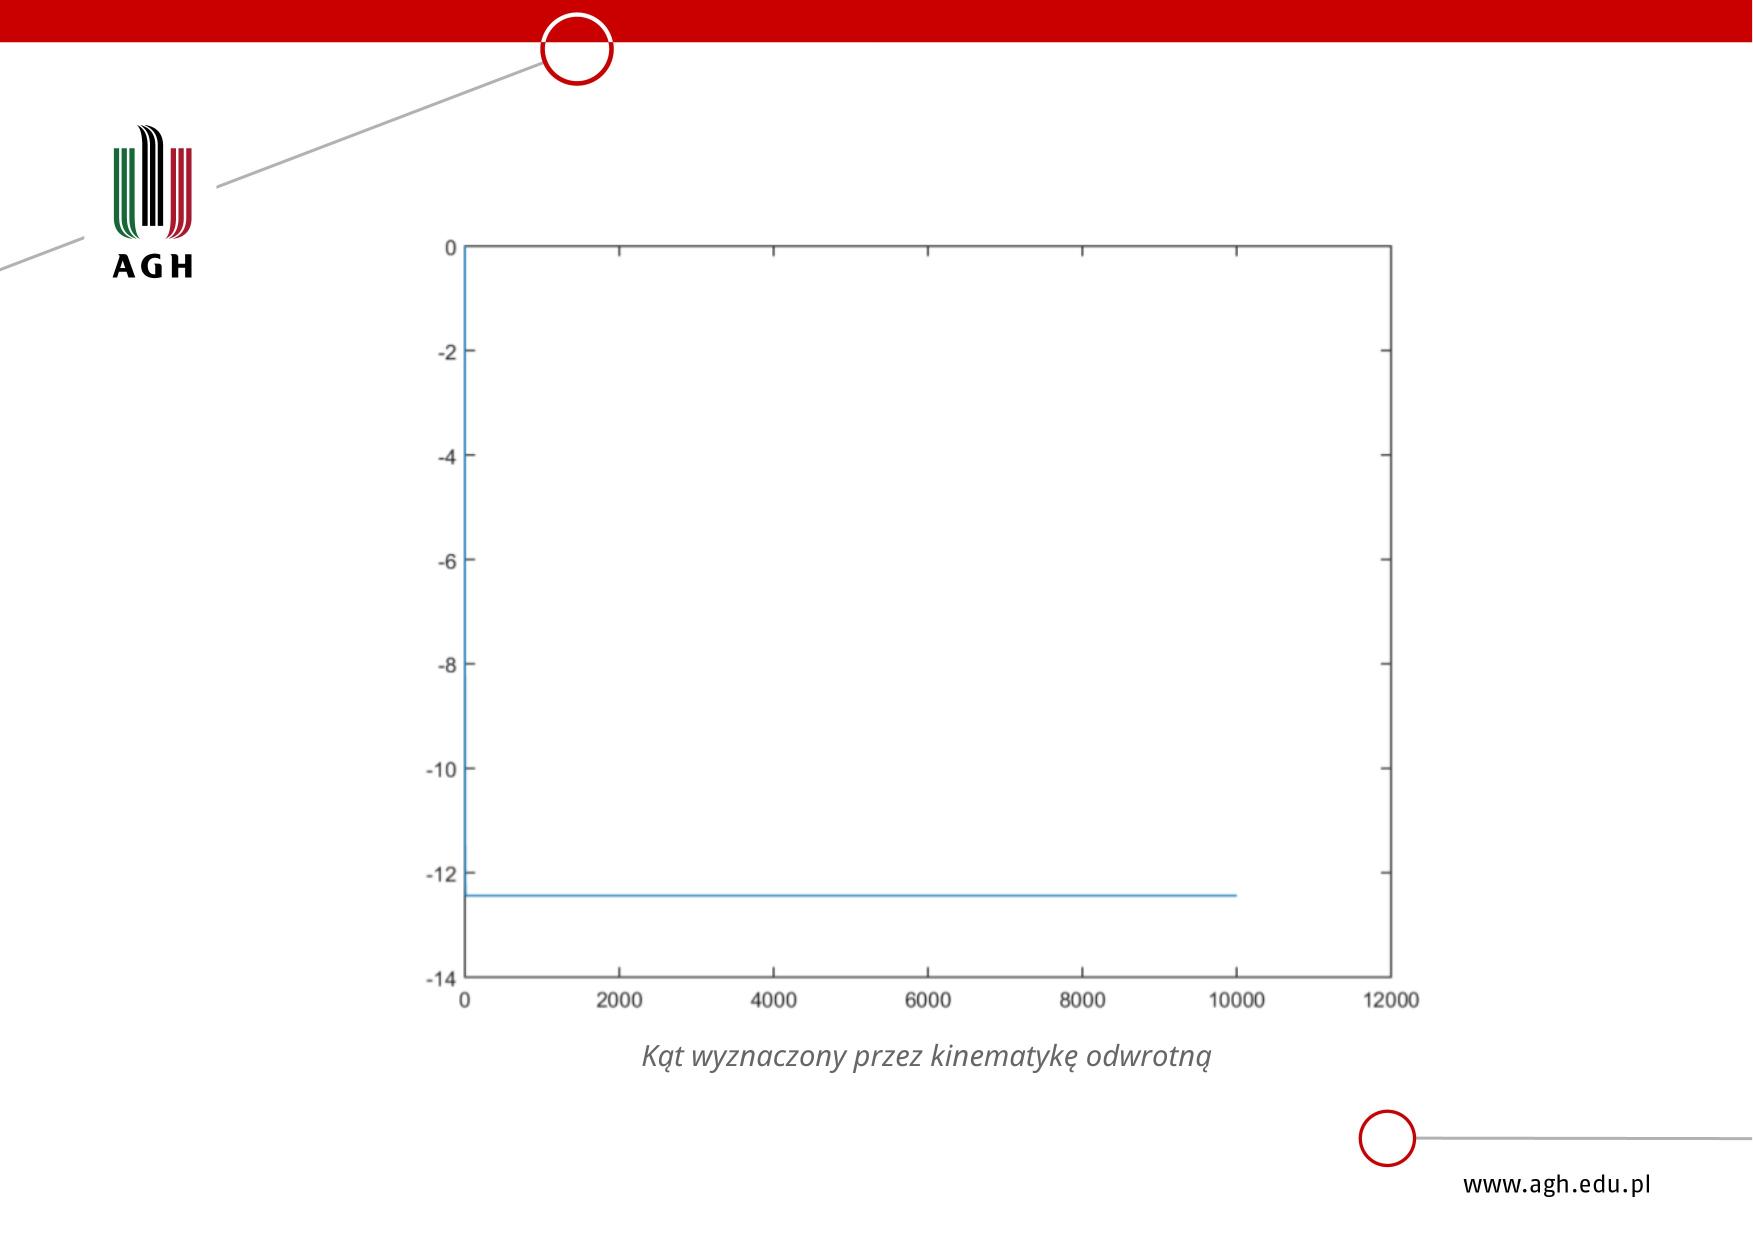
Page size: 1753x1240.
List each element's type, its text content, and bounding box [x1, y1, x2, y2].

text_box Kąt wyznaczony przez kinematykę odwrotną [626, 1030, 1246, 1081]
picture [0, 0, 1753, 1240]
